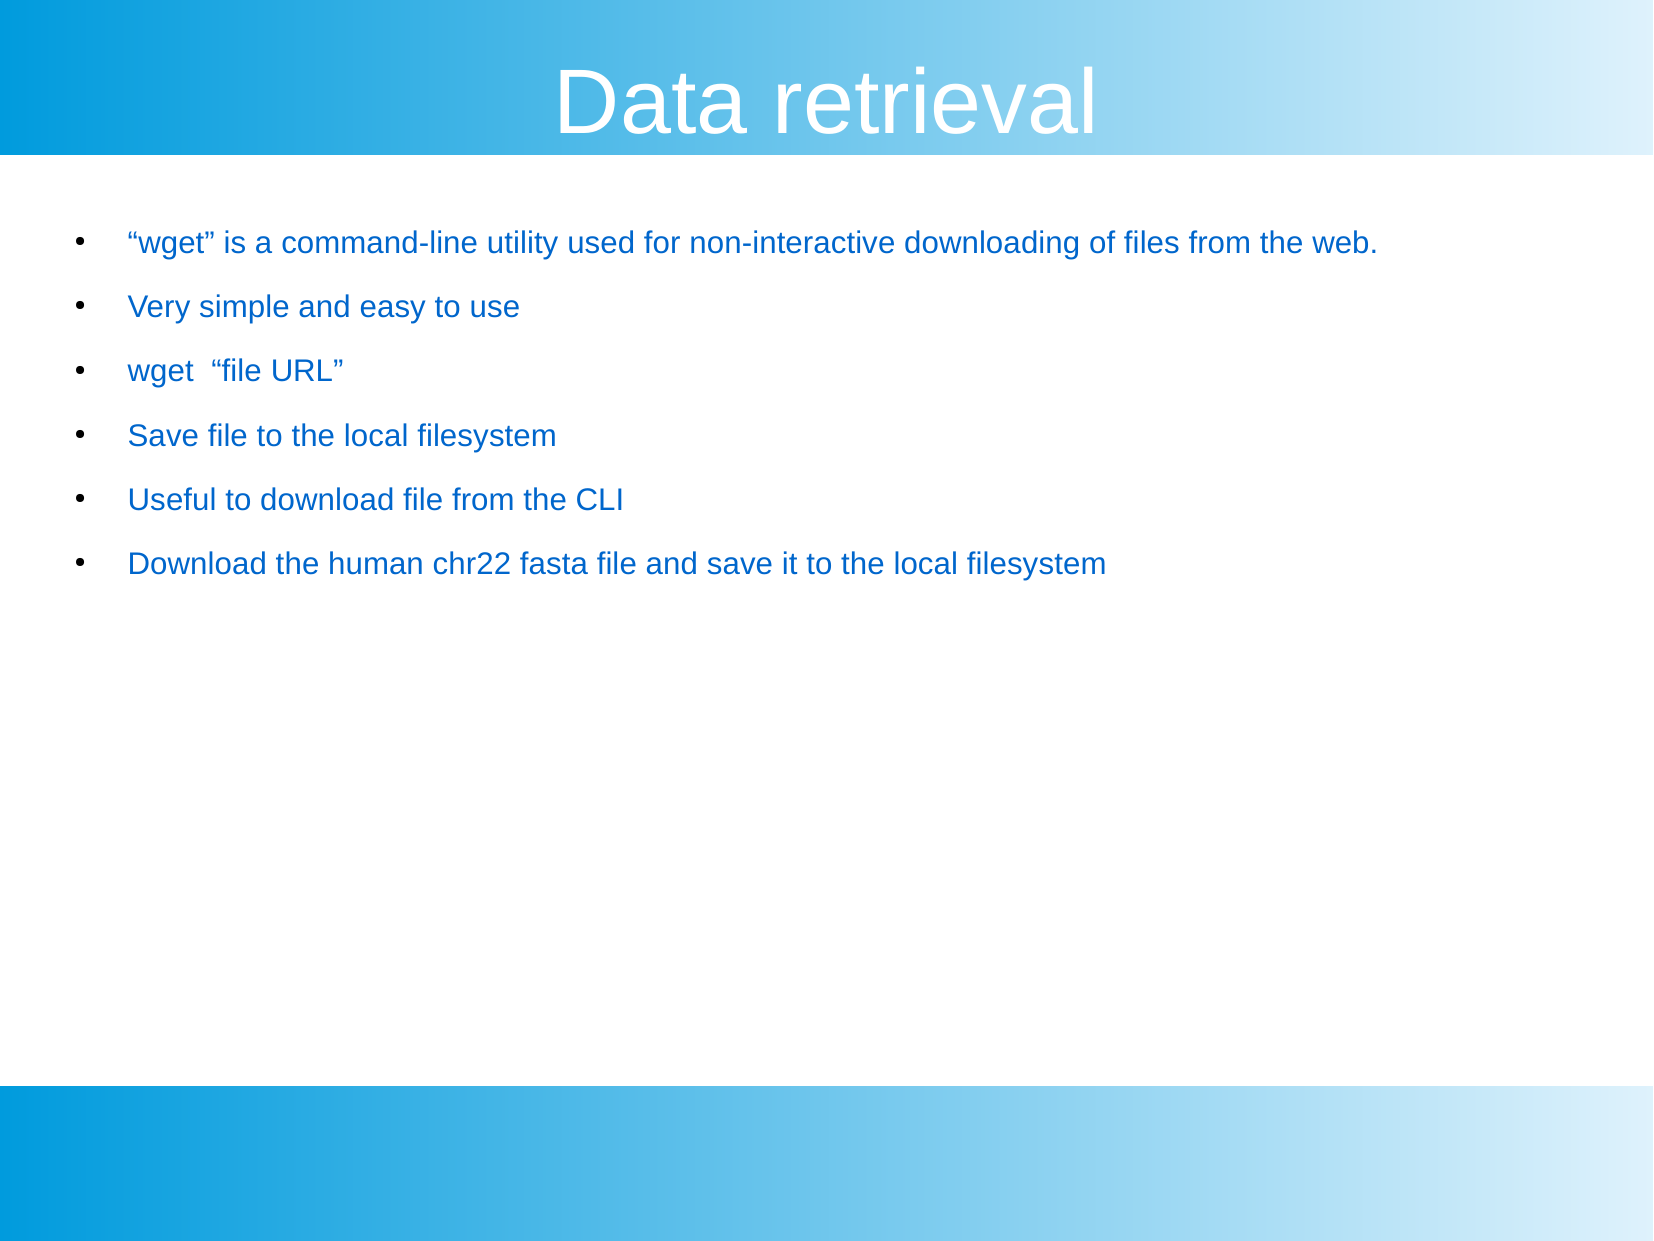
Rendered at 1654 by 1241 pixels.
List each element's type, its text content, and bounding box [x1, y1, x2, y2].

list “wget” is a command-line utility used for non-interactive downloading of files from the web. Very simple and easy to use wget “file URL” Save file to the local filesystem Useful to download file from the CLI Download the human chr22 fasta file and save it to the local filesystem [56, 225, 1546, 1081]
title Data retrieval [82, 49, 1571, 155]
